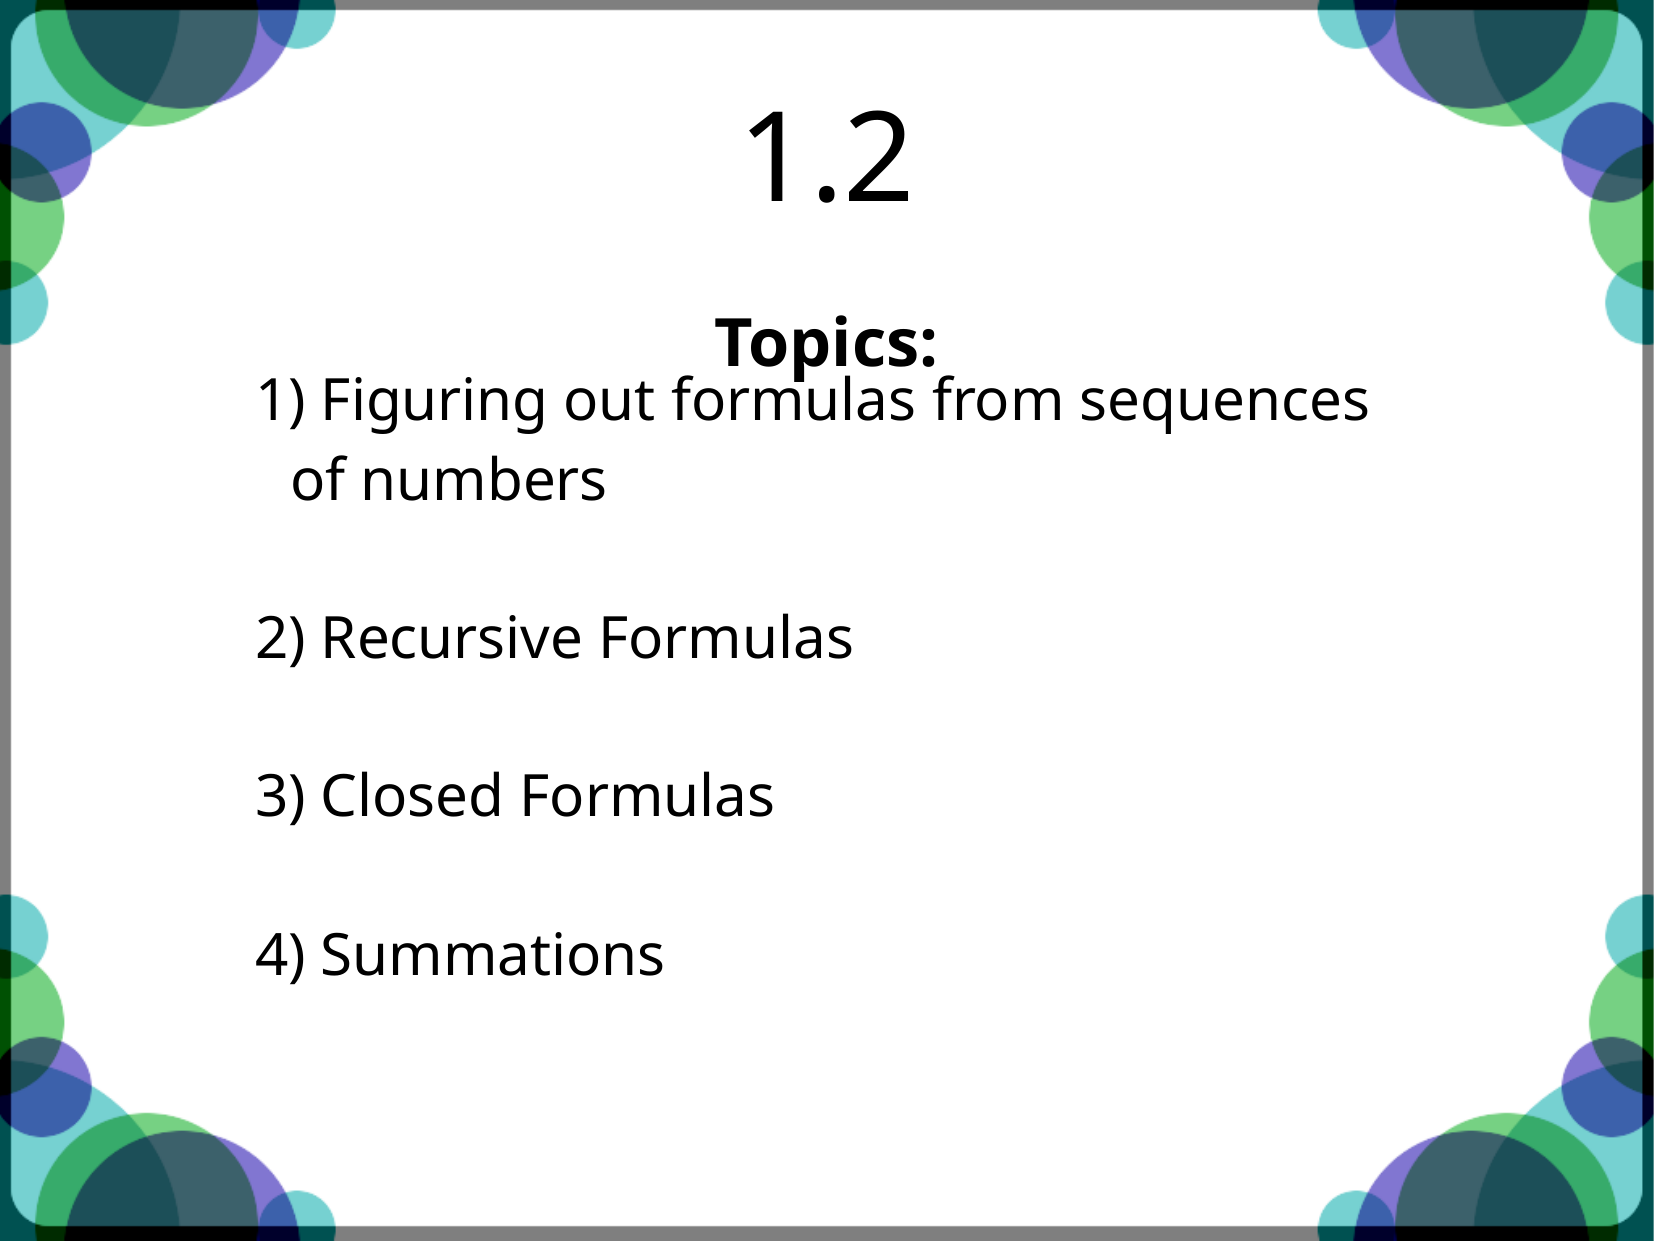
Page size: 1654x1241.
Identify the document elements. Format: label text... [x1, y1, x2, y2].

picture [0, 0, 1654, 1241]
text_box Figuring out formulas from sequences of numbers Recursive Formulas Closed Formulas Summations [255, 414, 1411, 937]
title 1.2 [82, 49, 1571, 257]
subtitle Topics: [82, 290, 1571, 391]
